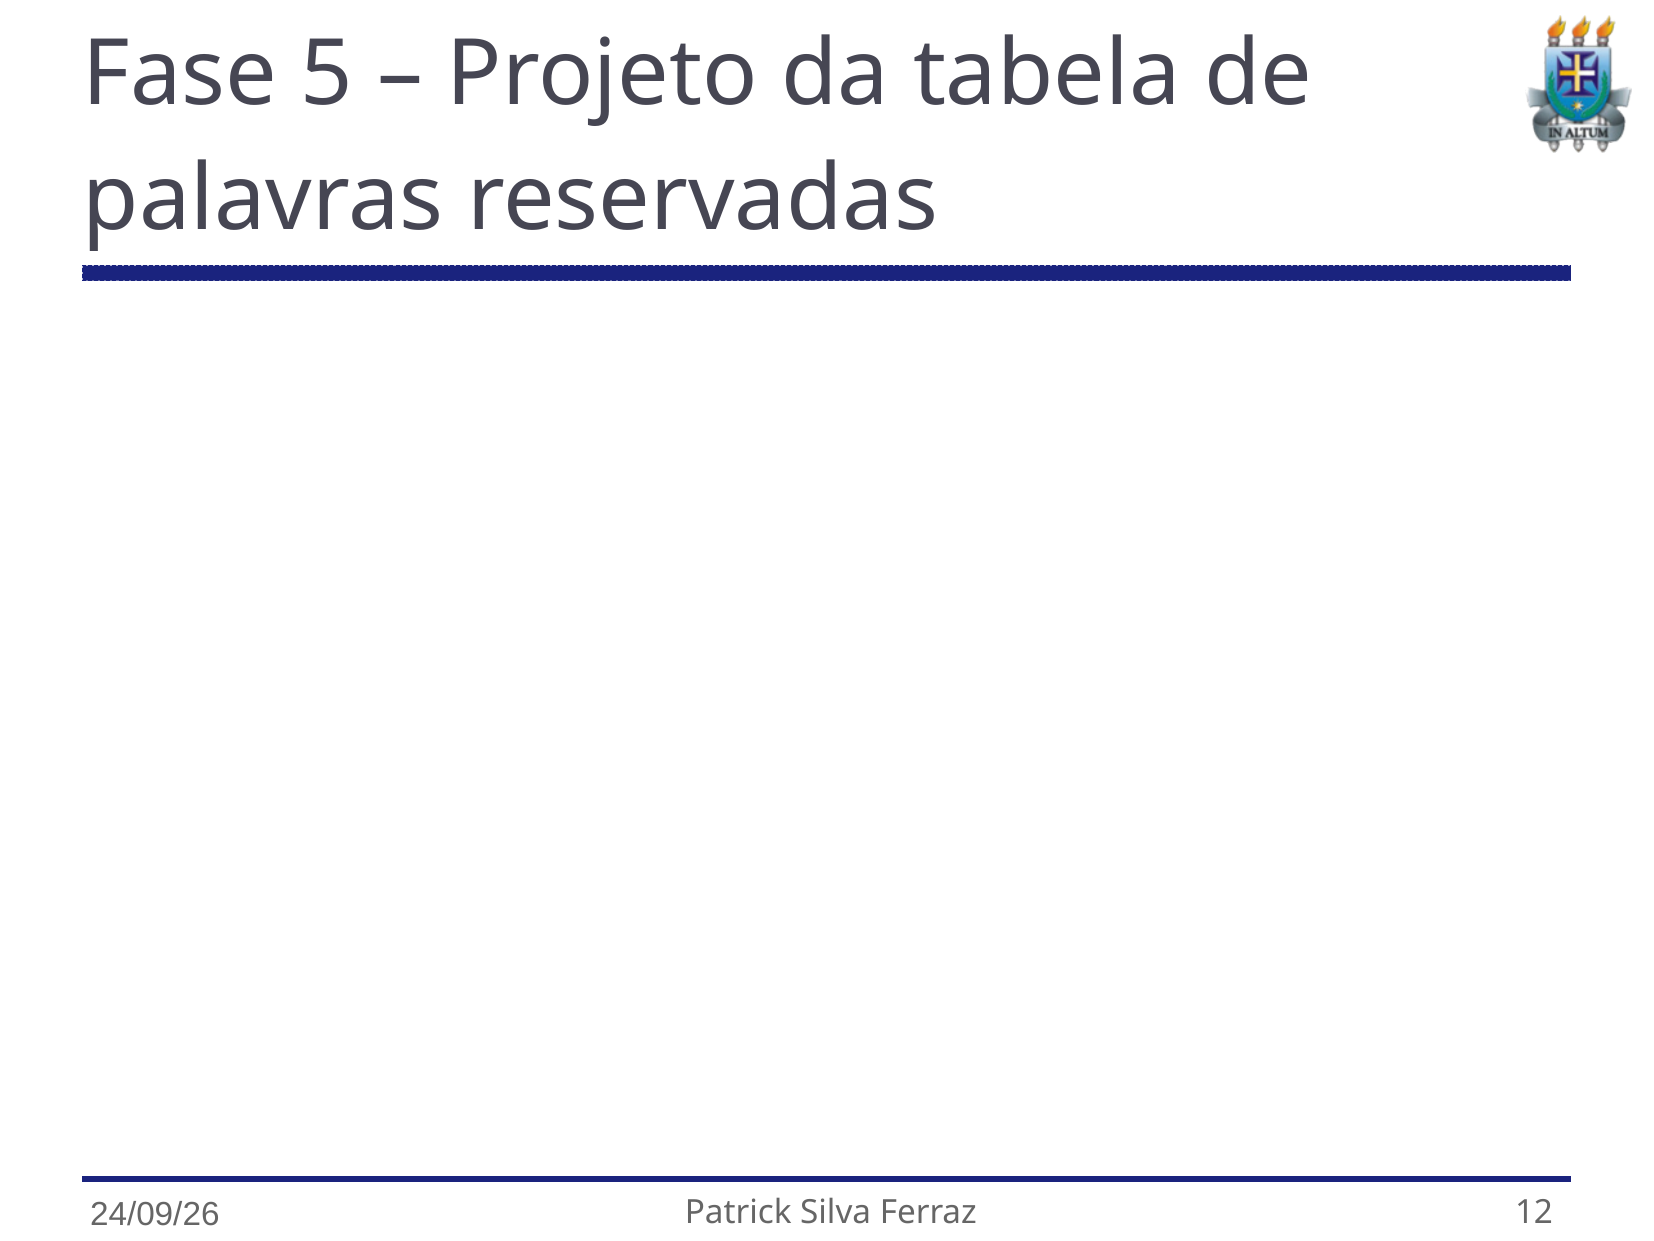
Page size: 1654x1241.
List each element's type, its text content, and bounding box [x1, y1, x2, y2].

title Fase 5 – Projeto da tabela de palavras reservadas [82, 11, 1571, 257]
picture [1571, 15, 1632, 153]
